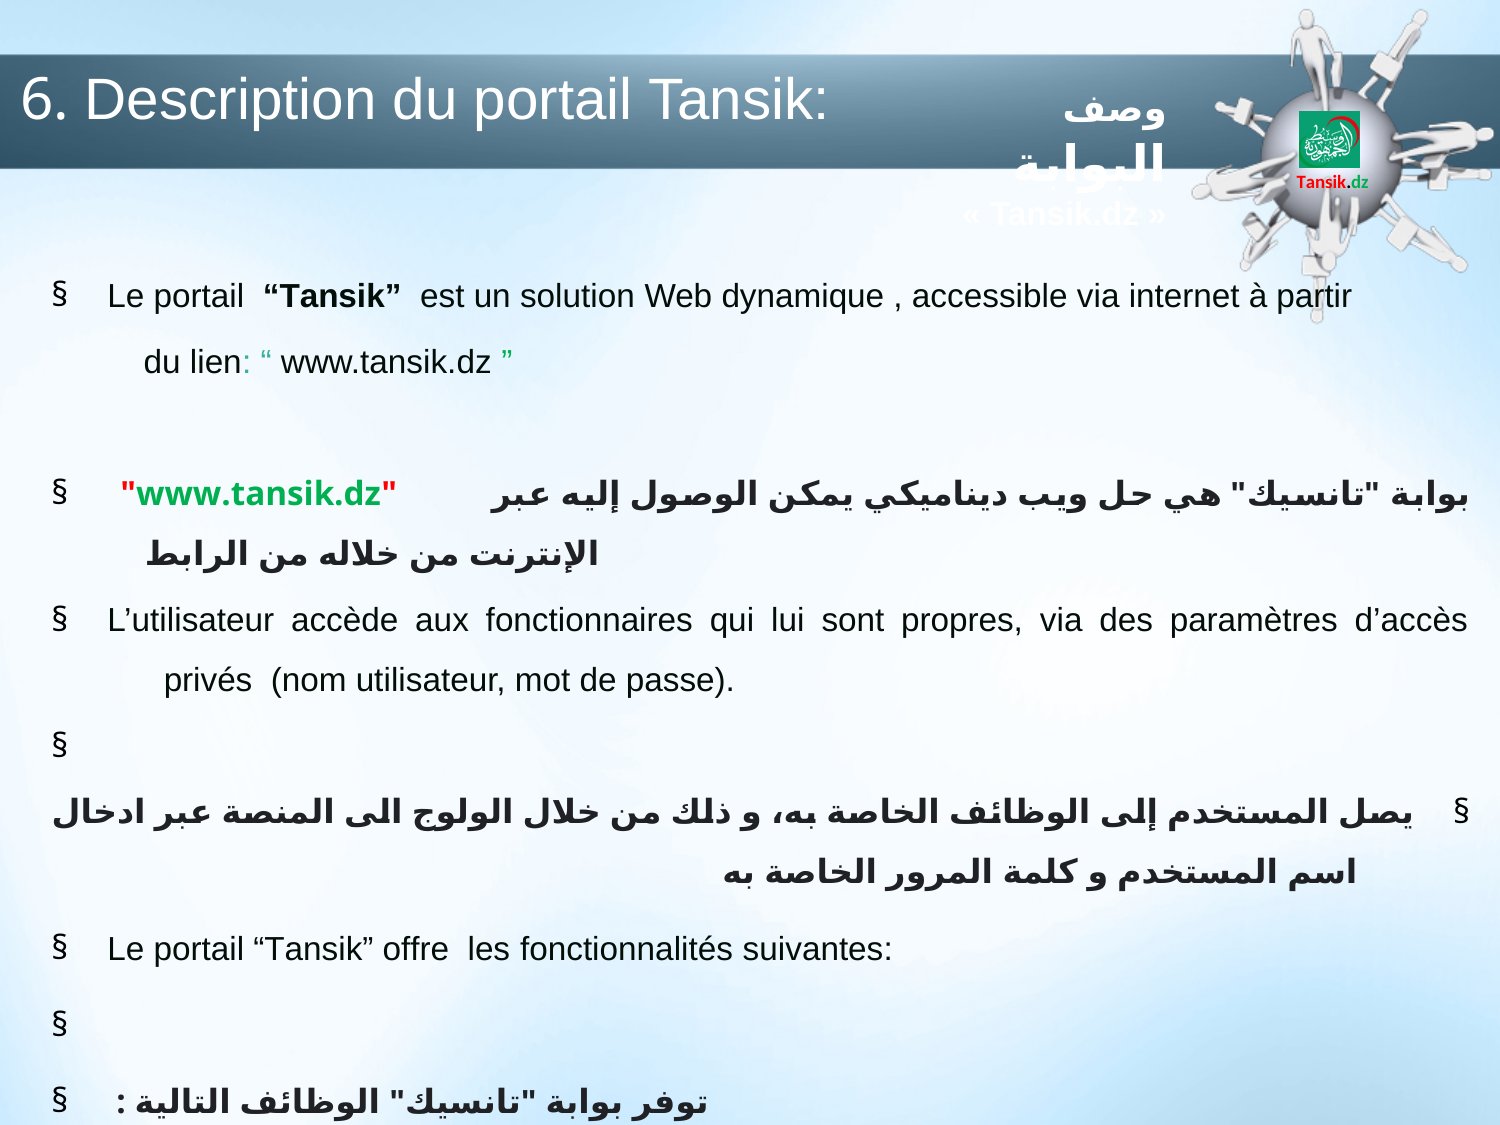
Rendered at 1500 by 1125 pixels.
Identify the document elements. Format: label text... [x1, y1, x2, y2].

text_box Tansik.dz [1281, 161, 1386, 197]
text_box Le portail “Tansik” est un solution Web dynamique , accessible via internet à partir du lien: “ www.tansik.dz ” "www.tansik.dz" بوابة "تانسيك" هي حل ويب ديناميكي يمكن الوصول إليه عبر الإنترنت من خلاله من الرابط L’utilisateur accède aux fonctionnaires qui lui sont propres, via des paramètres d’accès privés (nom utilisateur, mot de passe). يصل المستخدم إلى الوظائف الخاصة به، و ذلك من خلال الولوج الى المنصة عبر ادخال اسم المستخدم و كلمة المرور الخاصة به Le portail “Tansik” offre les fonctionnalités suivantes: : توفر بوابة "تانسيك" الوظائف التالية [36, 246, 1486, 1088]
title وصف البوابة « Tansik.dz » [947, 64, 1219, 197]
text_box 6. Description du portail Tansik: [5, 37, 934, 155]
picture [1299, 111, 1360, 161]
